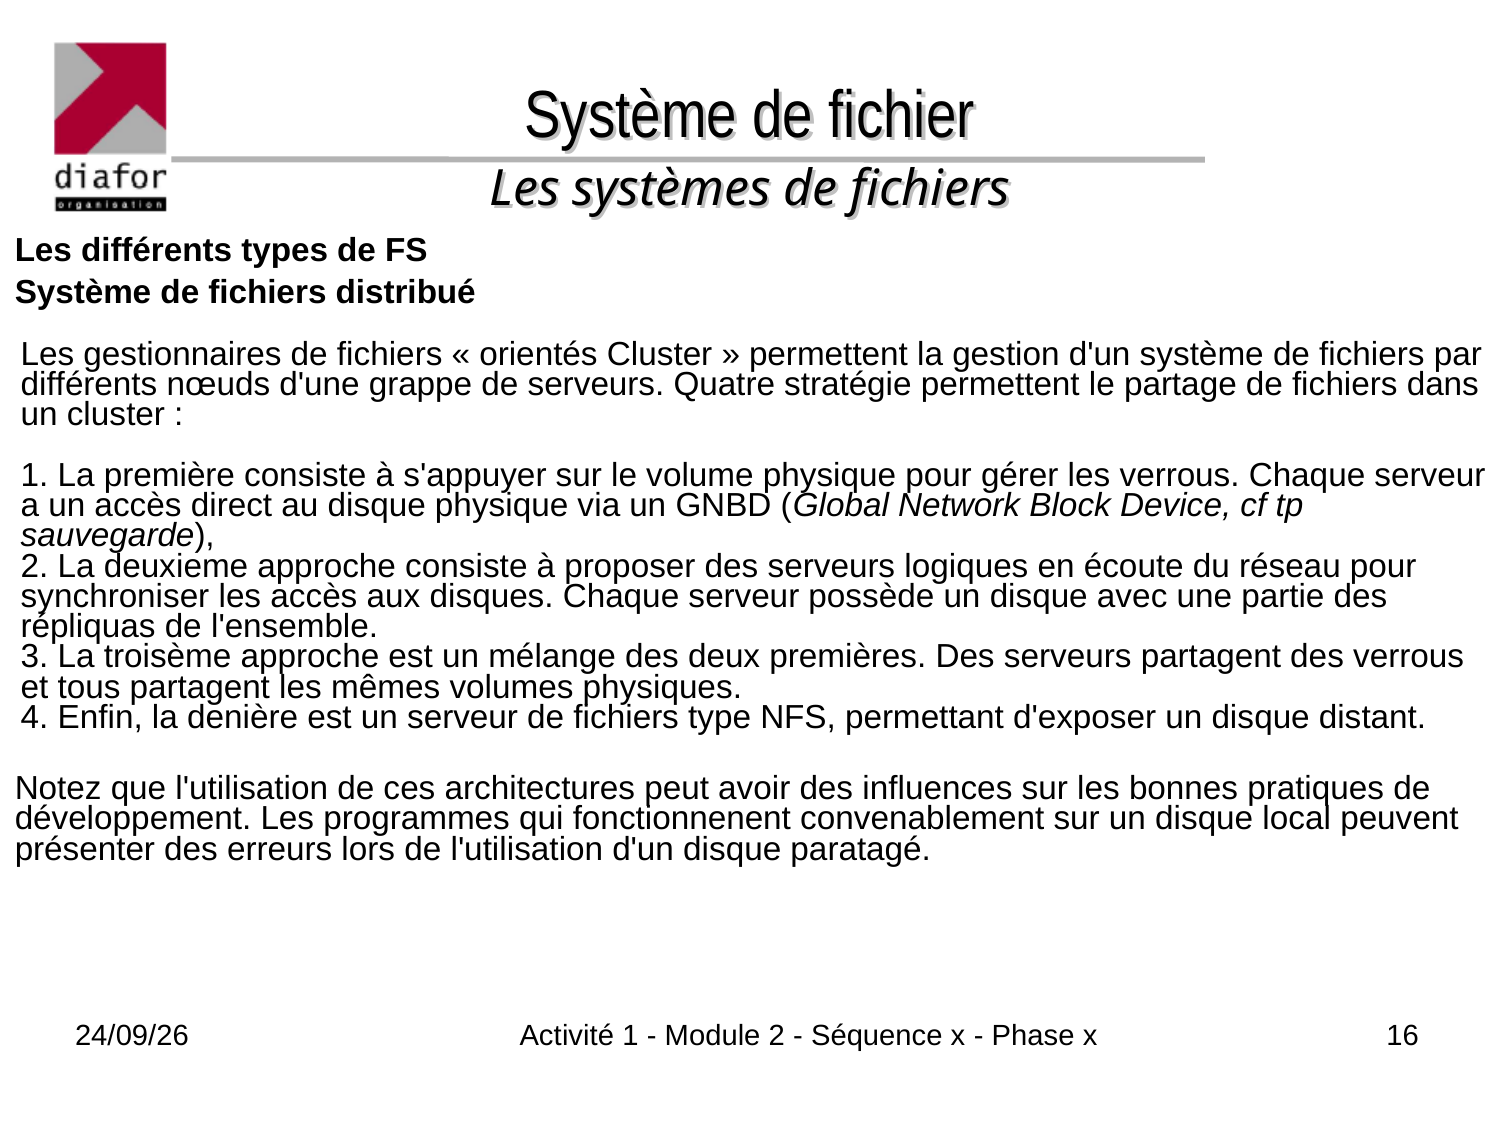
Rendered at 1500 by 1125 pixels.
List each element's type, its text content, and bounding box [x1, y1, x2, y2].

text_box Les différents types de FS [0, 230, 444, 271]
text_box Les gestionnaires de fichiers « orientés Cluster » permettent la gestion d'un système de fichiers par différents nœuds d'une grappe de serveurs. Quatre stratégie permettent le partage de fichiers dans un cluster : La première consiste à s'appuyer sur le volume physique pour gérer les verrous. Chaque serveur a un accès direct au disque physique via un GNBD (Global Network Block Device, cf tp sauvegarde), La deuxieme approche consiste à proposer des serveurs logiques en écoute du réseau pour synchroniser les accès aux disques. Chaque serveur possède un disque avec une partie des répliquas de l'ensemble. La troisème approche est un mélange des deux premières. Des serveurs partagent des verrous et tous partagent les mêmes volumes physiques. Enfin, la denière est un serveur de fichiers type NFS, permettant d'exposer un disque distant. [5, 333, 1500, 743]
text_box Notez que l'utilisation de ces architectures peut avoir des influences sur les bonnes pratiques de développement. Les programmes qui fonctionnenent convenablement sur un disque local peuvent présenter des erreurs lors de l'utilisation d'un disque paratagé. [0, 767, 1500, 874]
title Système de fichier Les systèmes de fichiers [75, 45, 1426, 250]
text_box Système de fichiers distribué [0, 271, 492, 317]
picture [53, 42, 168, 213]
